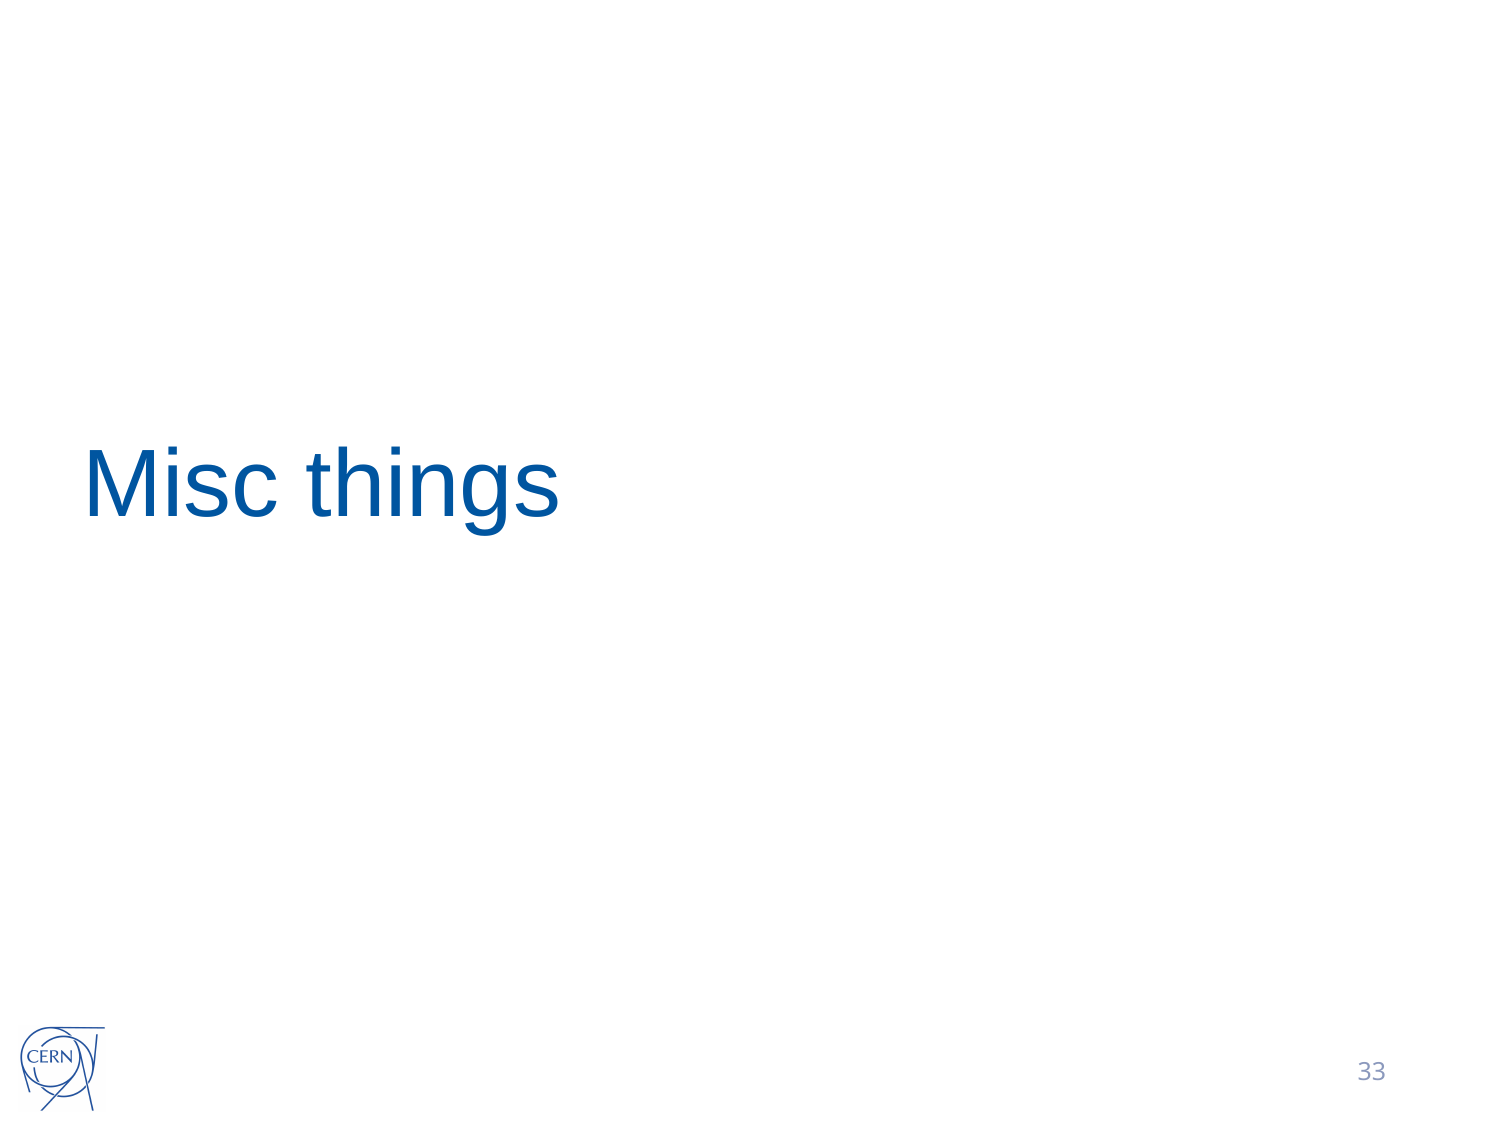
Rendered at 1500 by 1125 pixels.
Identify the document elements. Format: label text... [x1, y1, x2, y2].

title Misc things [75, 401, 1425, 556]
picture [18, 1025, 106, 1112]
slide_number <number> [1342, 1042, 1425, 1103]
